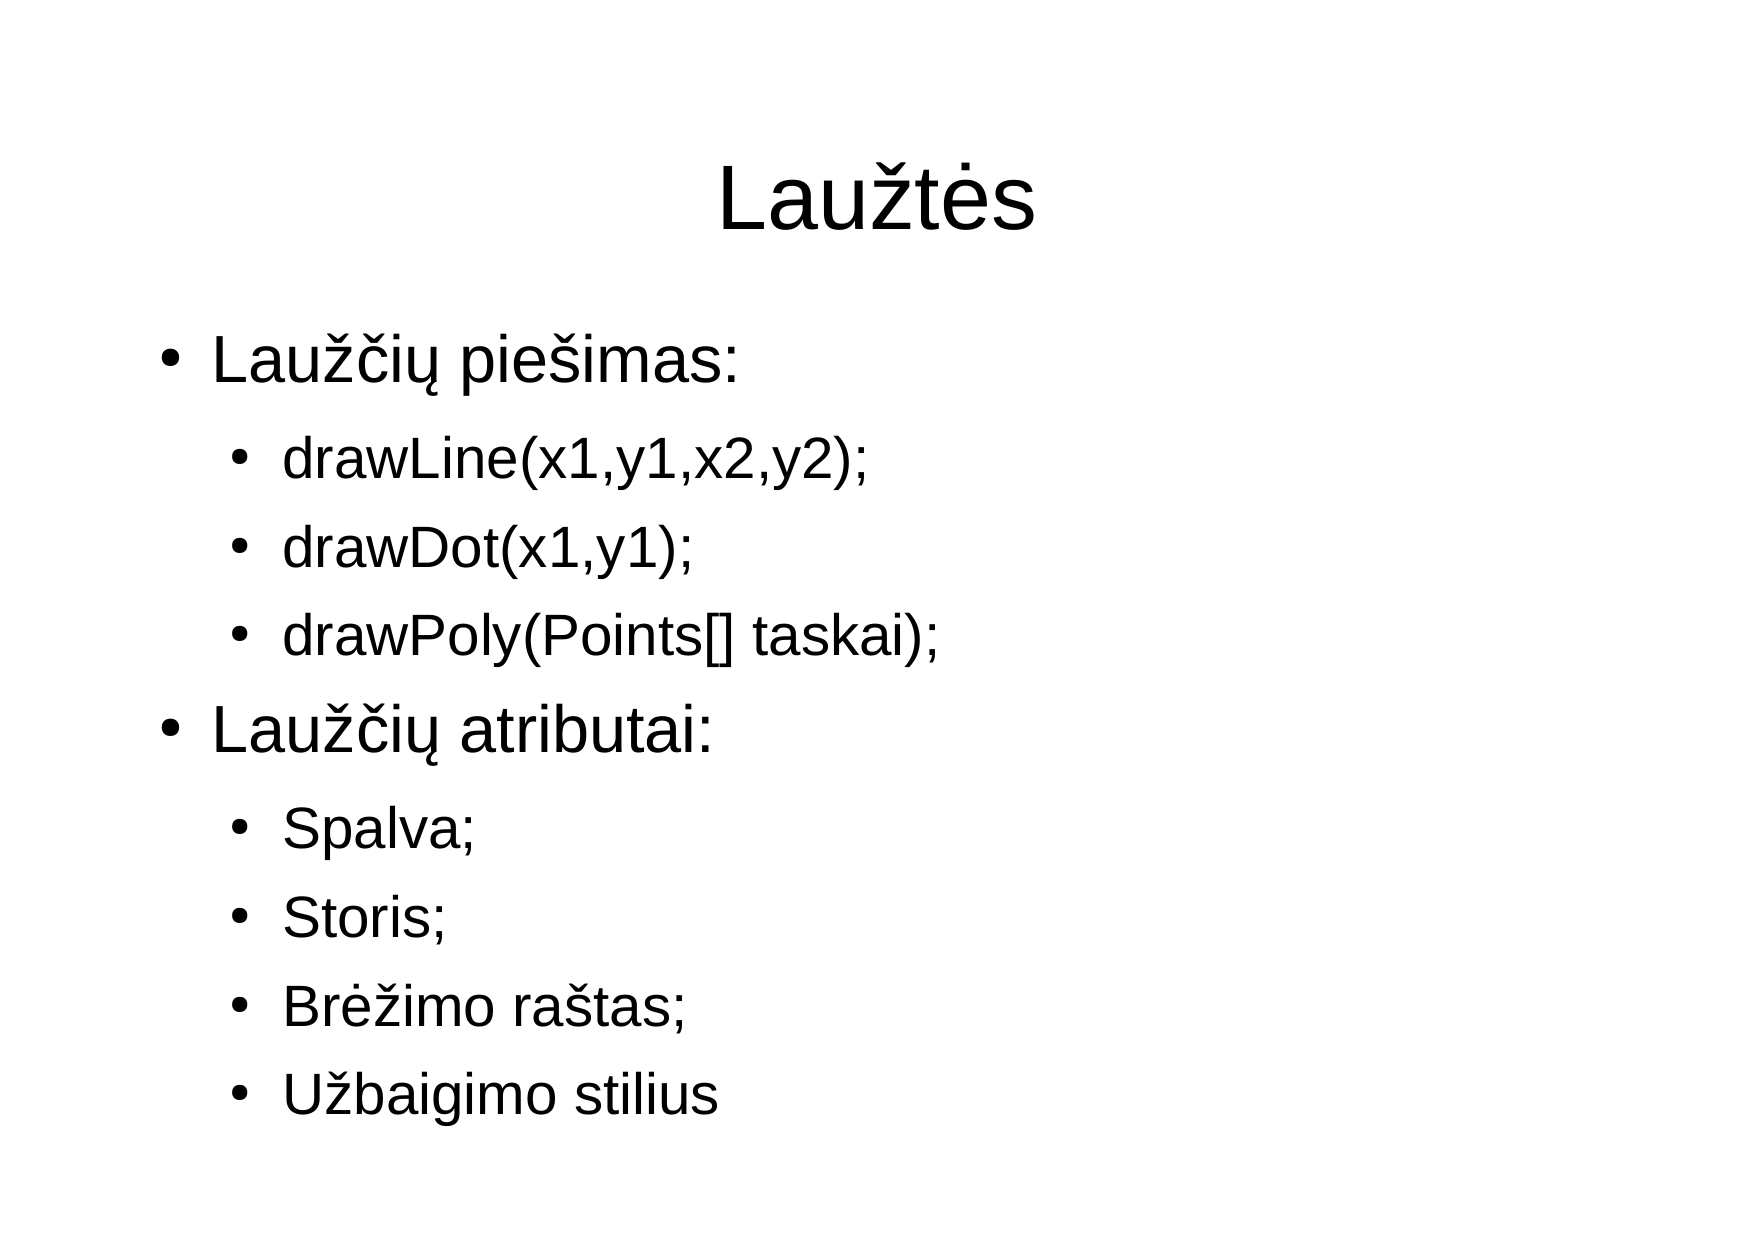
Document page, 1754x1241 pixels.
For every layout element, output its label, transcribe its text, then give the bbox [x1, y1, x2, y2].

title Laužtės [140, 111, 1614, 284]
list Laužčių piešimas: drawLine(x1,y1,x2,y2); drawDot(x1,y1); drawPoly(Points[] taskai); Laužčių atributai: Spalva; Storis; Brėžimo raštas; Užbaigimo stilius [140, 321, 1614, 1128]
